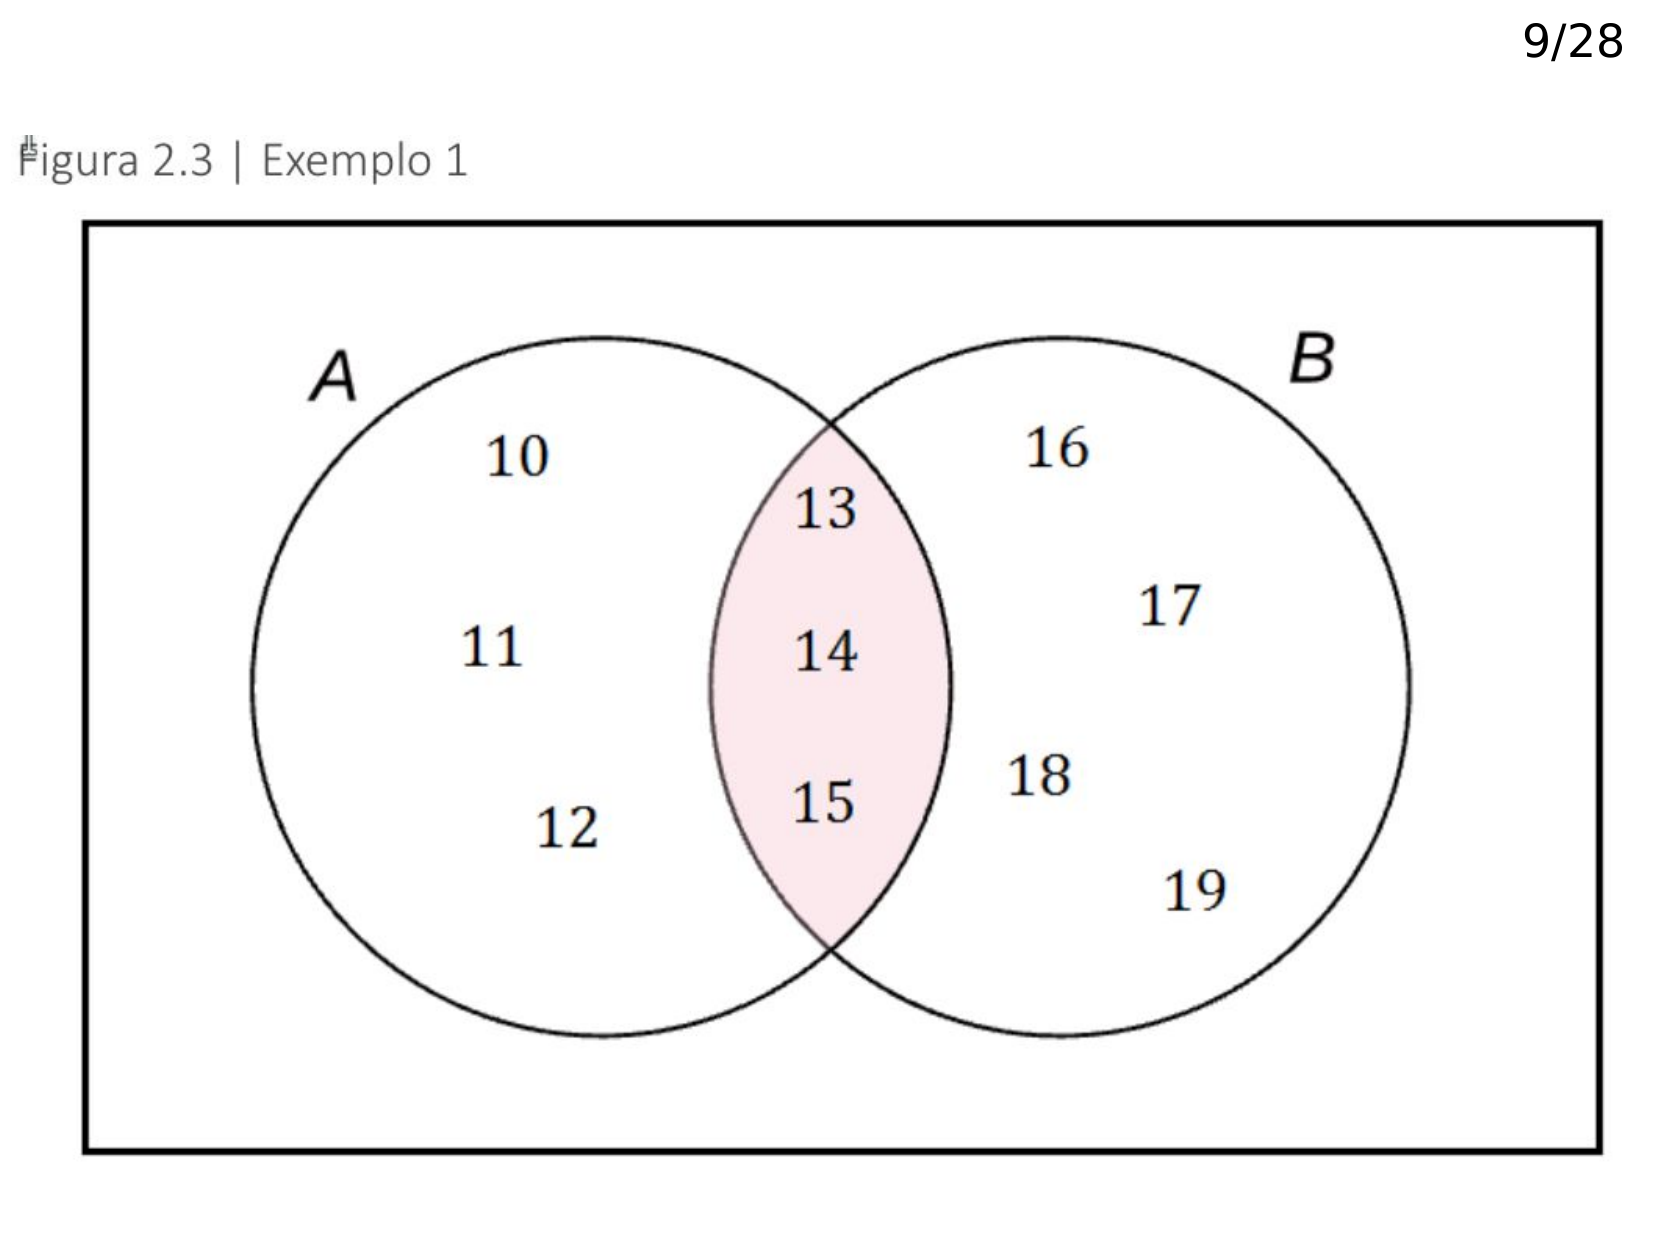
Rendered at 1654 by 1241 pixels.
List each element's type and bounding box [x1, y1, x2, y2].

picture [11, 135, 1614, 1163]
